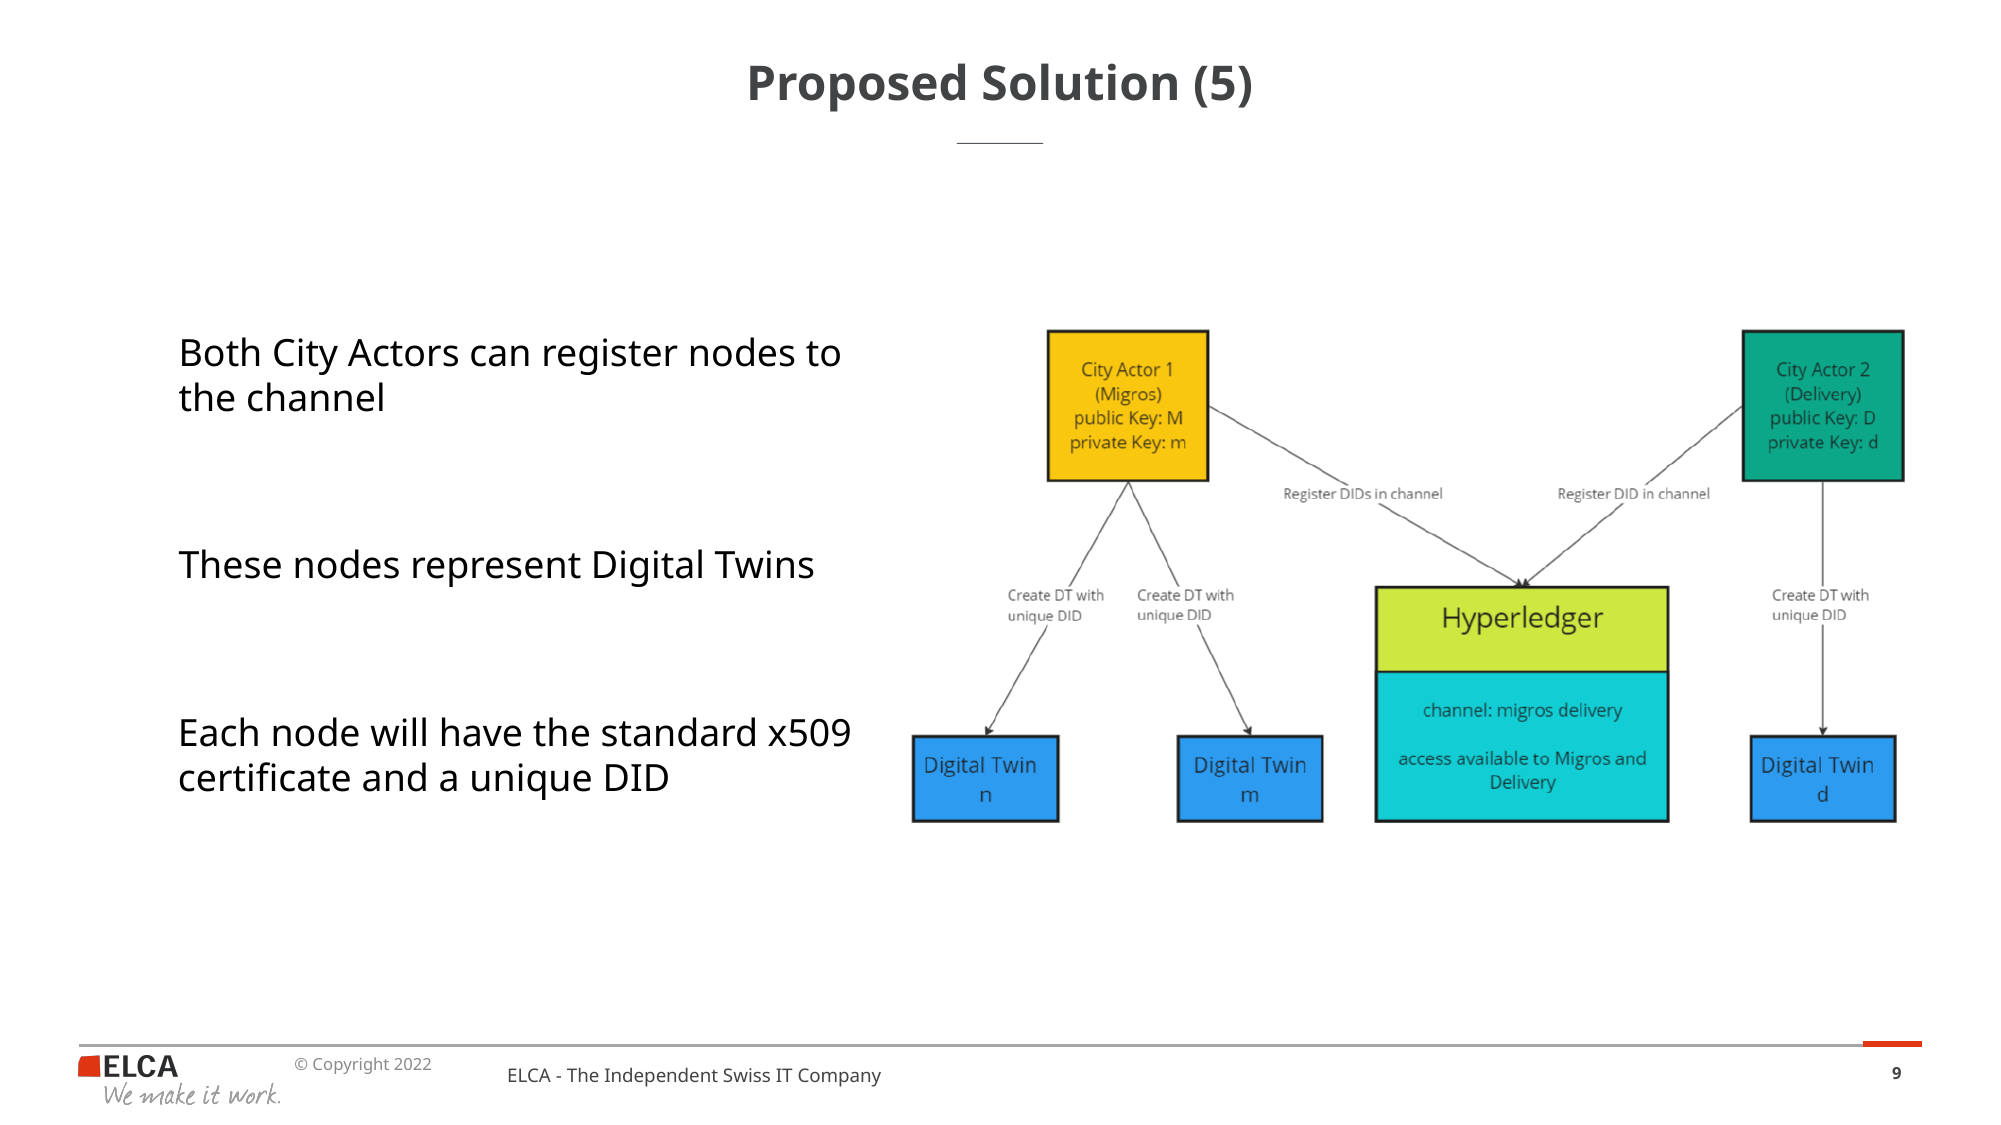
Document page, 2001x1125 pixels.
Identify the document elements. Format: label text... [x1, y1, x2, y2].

text_box ELCA - The Independent Swiss IT Company [492, 1045, 1860, 1105]
text_box These nodes represent Digital Twins [163, 533, 909, 595]
text_box Both City Actors can register nodes to the channel [163, 320, 912, 427]
picture [909, 326, 1907, 827]
text_box [1860, 1045, 1934, 1105]
text_box Each node will have the standard x509 certificate and a unique DID [162, 701, 909, 808]
title Proposed Solution (5) [93, 51, 1907, 144]
